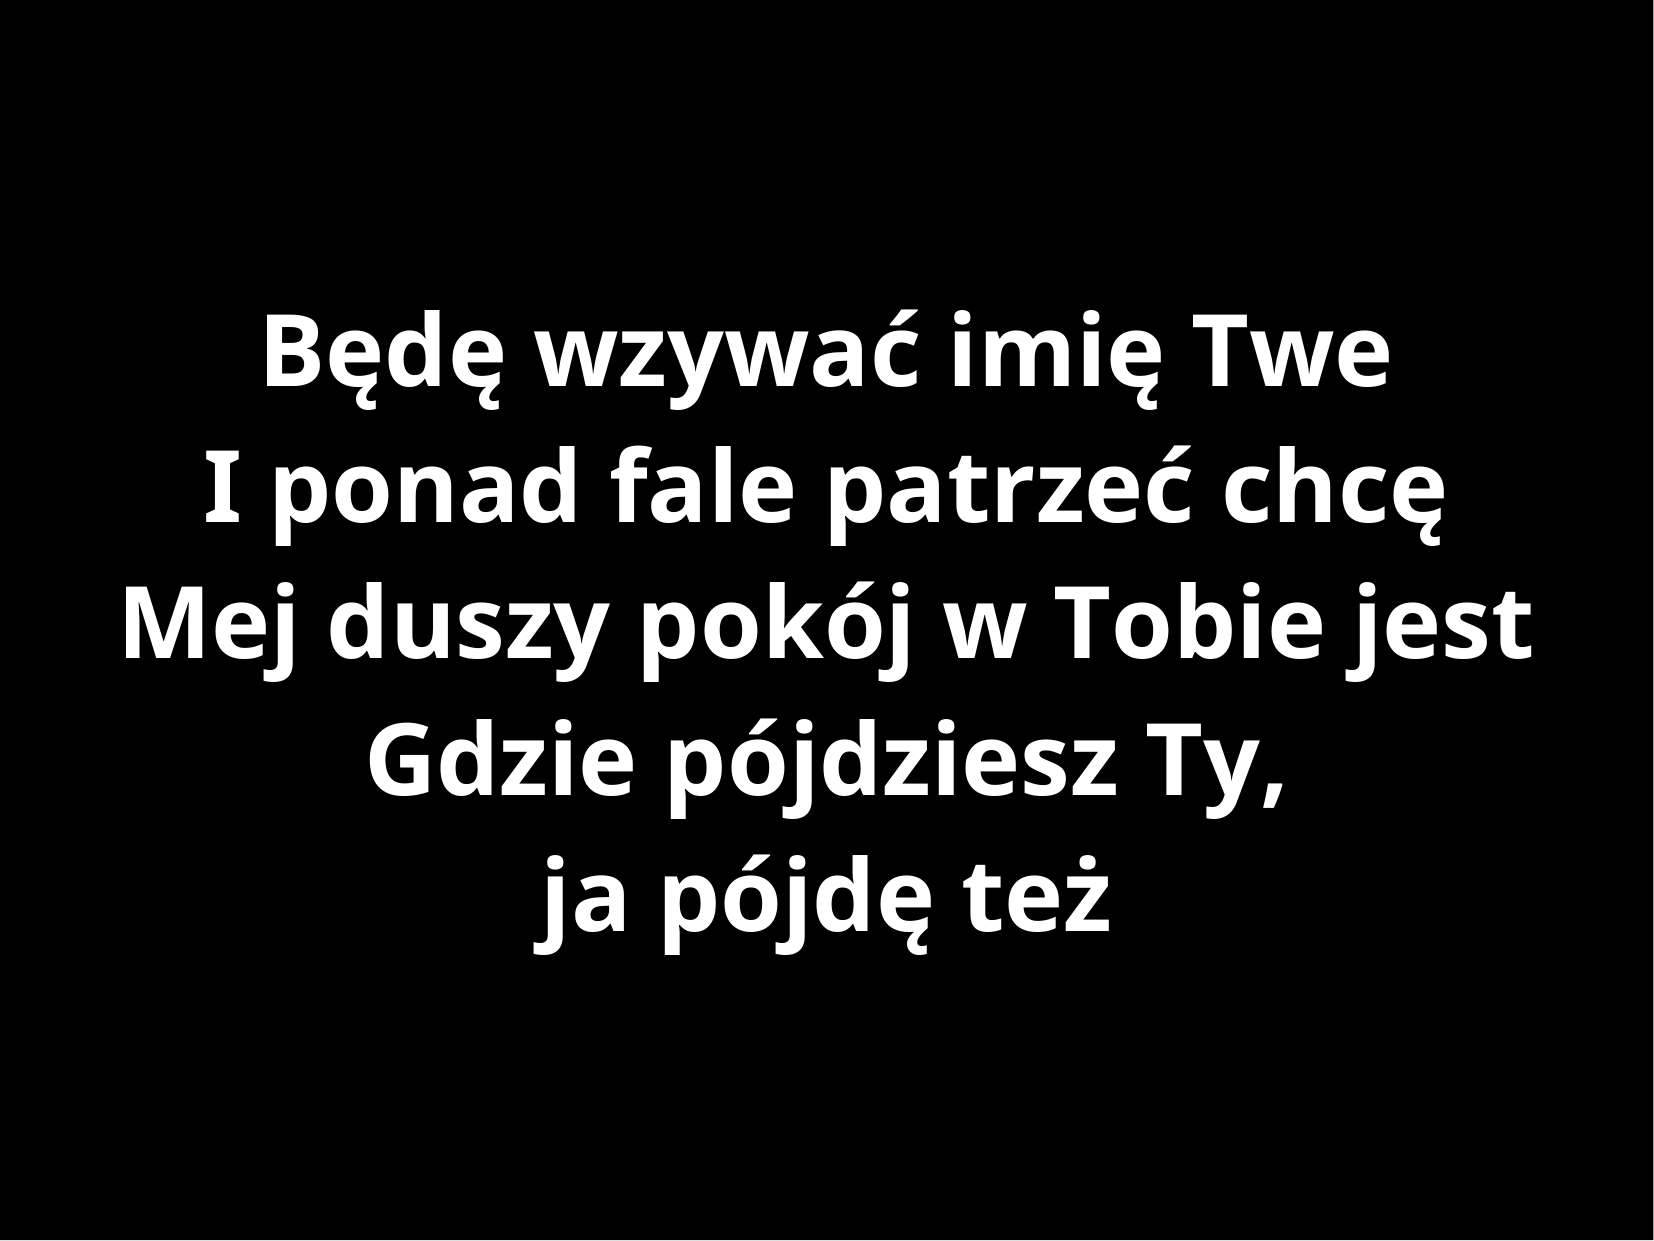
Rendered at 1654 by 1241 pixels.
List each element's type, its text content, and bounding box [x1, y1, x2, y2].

title Będę wzywać imię Twe I ponad fale patrzeć chcę Mej duszy pokój w Tobie jest Gdzie pójdziesz Ty, ja pójdę też [0, 0, 1654, 1241]
